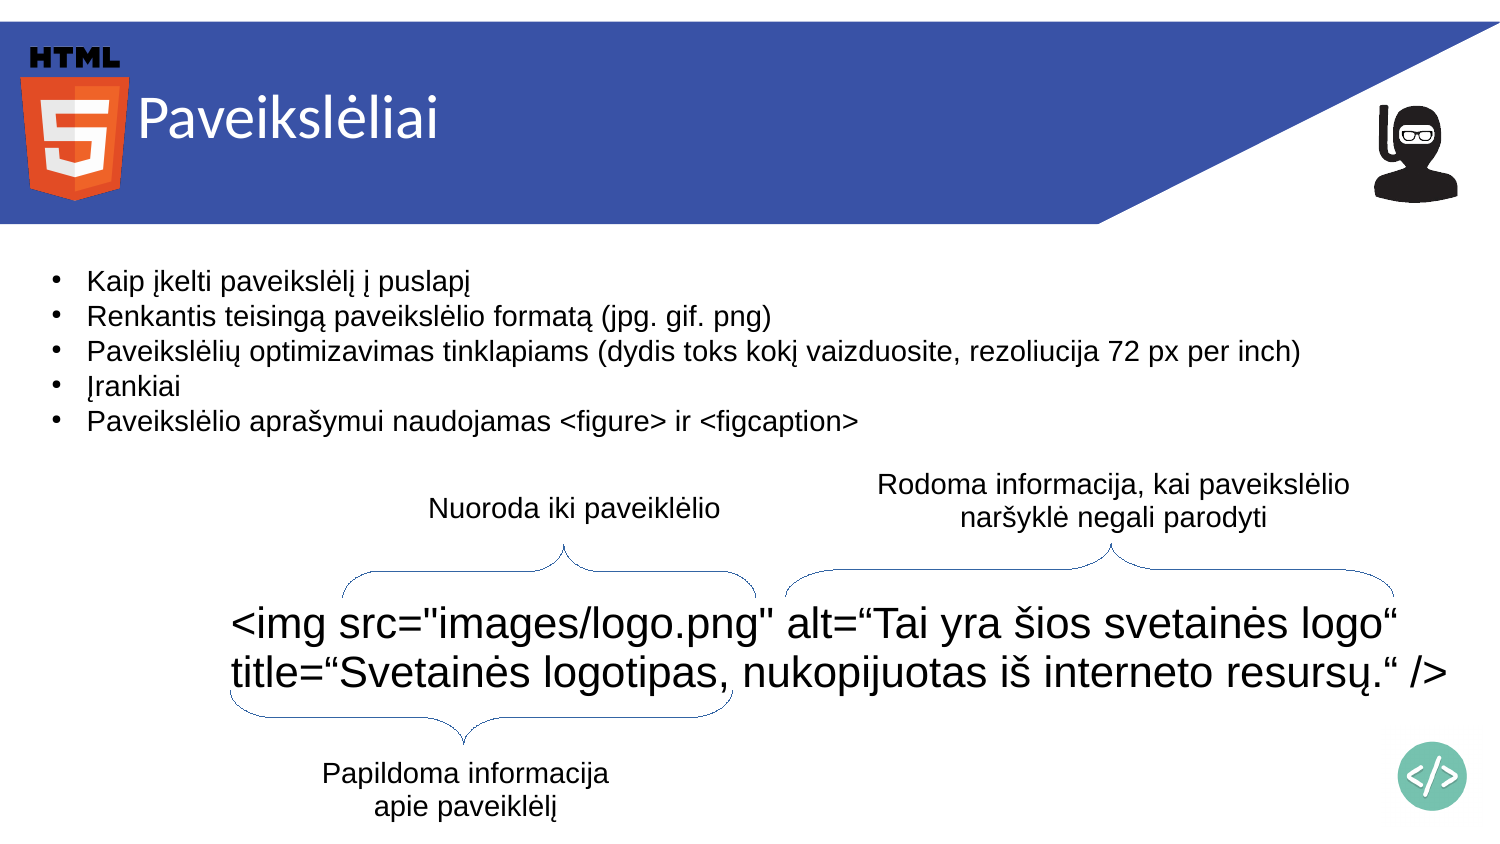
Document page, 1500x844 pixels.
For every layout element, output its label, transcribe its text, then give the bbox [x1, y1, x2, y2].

text_box Kaip įkelti paveikslėlį į puslapį Renkantis teisingą paveikslėlio formatą (jpg. gif. png) Paveikslėlių optimizavimas tinklapiams (dydis toks kokį vaizduosite, rezoliucija 72 px per inch) Įrankiai Paveikslėlio aprašymui naudojamas <figure> ir <figcaption> [36, 247, 1389, 789]
picture [1381, 725, 1483, 827]
text_box Papildoma informacija apie paveiklėlį [307, 750, 632, 831]
text_box <img src="images/logo.png" alt=“Tai yra šios svetainės logo“ title=“Svetainės logotipas, nukopijuotas iš interneto resursų.“ /> [216, 591, 1465, 705]
picture [20, 46, 130, 201]
text_box Nuoroda iki paveiklėlio [413, 484, 739, 538]
text_box [1096, 167, 1500, 227]
title Paveikslėliai [130, 72, 1500, 167]
picture [1326, 167, 1500, 211]
text_box Rodoma informacija, kai paveikslėlio naršyklė negali parodyti [862, 460, 1371, 542]
text_box [1404, 23, 1500, 72]
